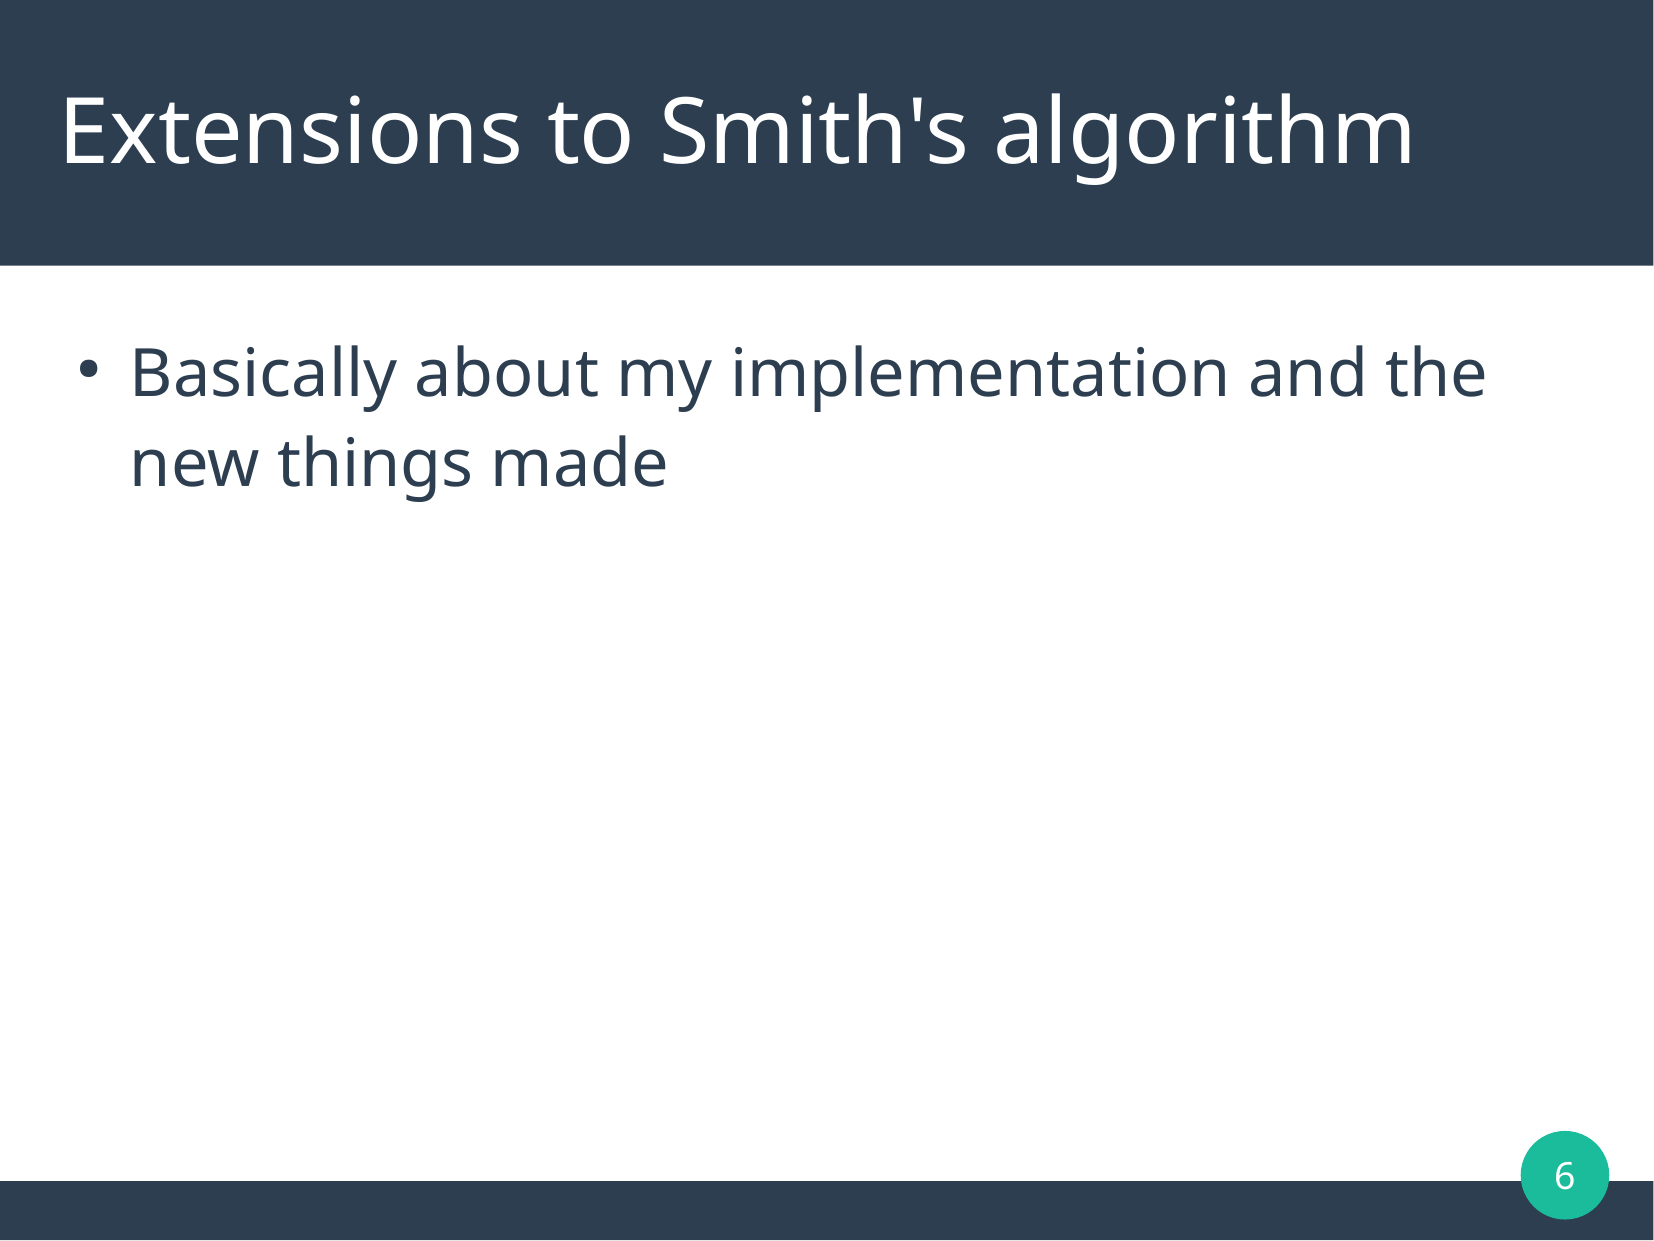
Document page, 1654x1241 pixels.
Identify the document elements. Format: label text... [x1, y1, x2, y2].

list Basically about my implementation and the new things made [59, 324, 1595, 1152]
title Extensions to Smith's algorithm [59, 49, 1595, 207]
